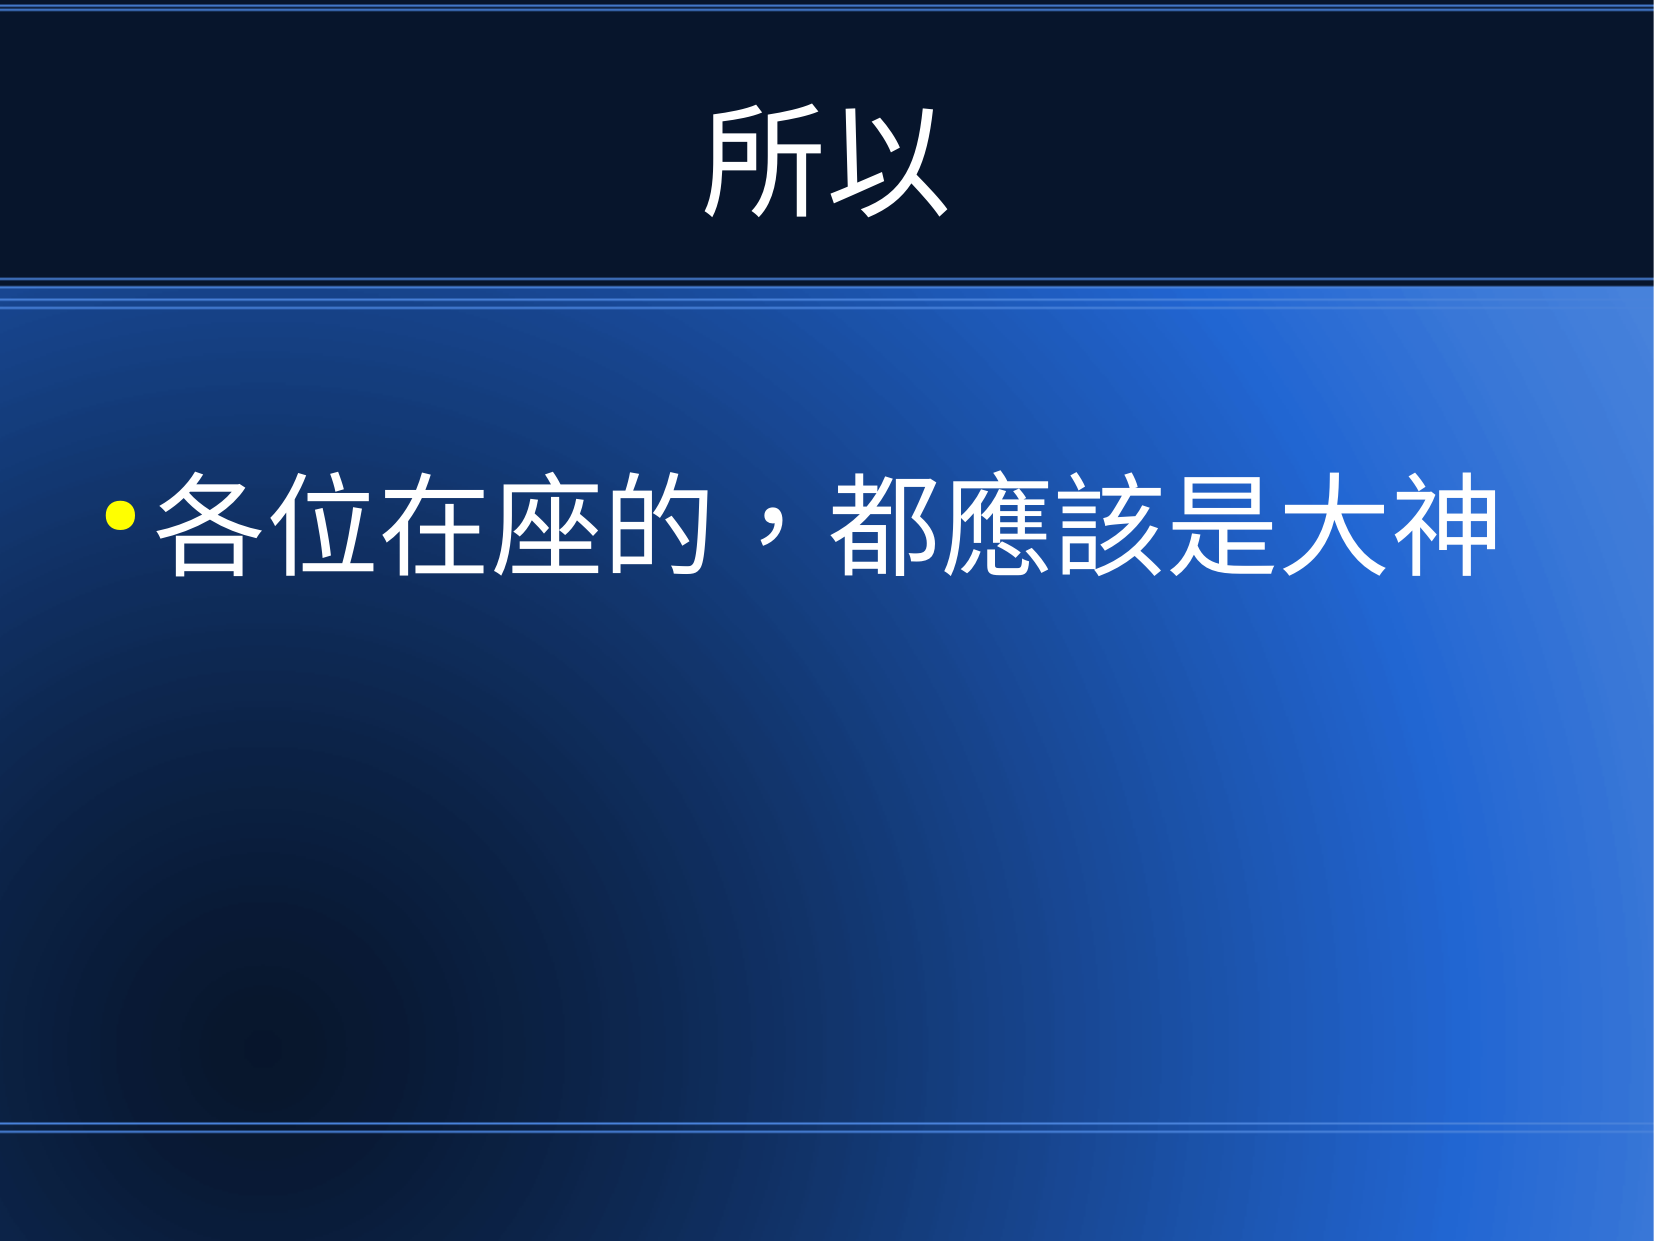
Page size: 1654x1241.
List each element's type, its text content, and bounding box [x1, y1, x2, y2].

list 各位在座的，都應該是大神 [82, 355, 1571, 1241]
title 所以 [82, 49, 1571, 257]
picture [0, 0, 1654, 1241]
